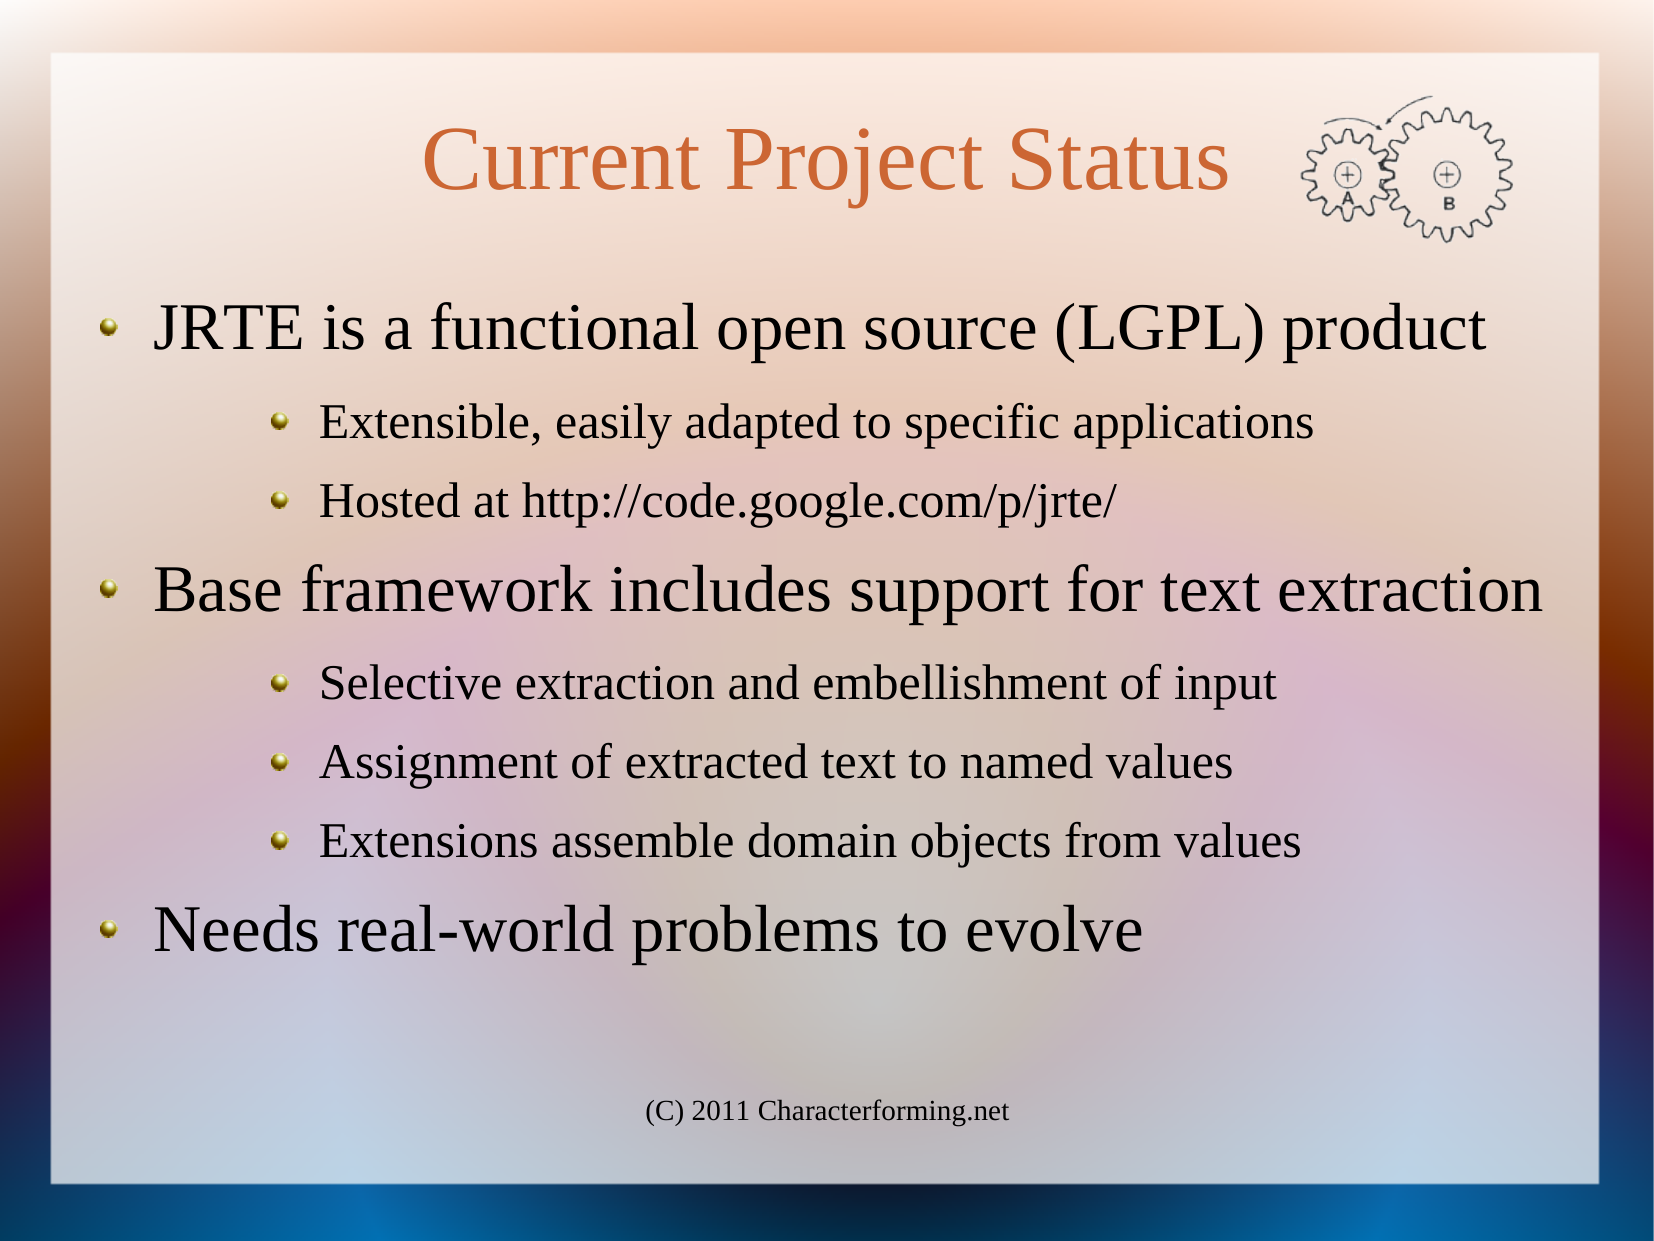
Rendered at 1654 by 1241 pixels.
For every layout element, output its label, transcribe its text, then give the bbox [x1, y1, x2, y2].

title Current Project Status [82, 55, 1571, 263]
picture [0, 0, 1654, 1241]
list JRTE is a functional open source (LGPL) product Extensible, easily adapted to specific applications Hosted at http://code.google.com/p/jrte/ Base framework includes support for text extraction Selective extraction and embellishment of input Assignment of extracted text to named values Extensions assemble domain objects from values Needs real-world problems to evolve [82, 290, 1571, 1109]
